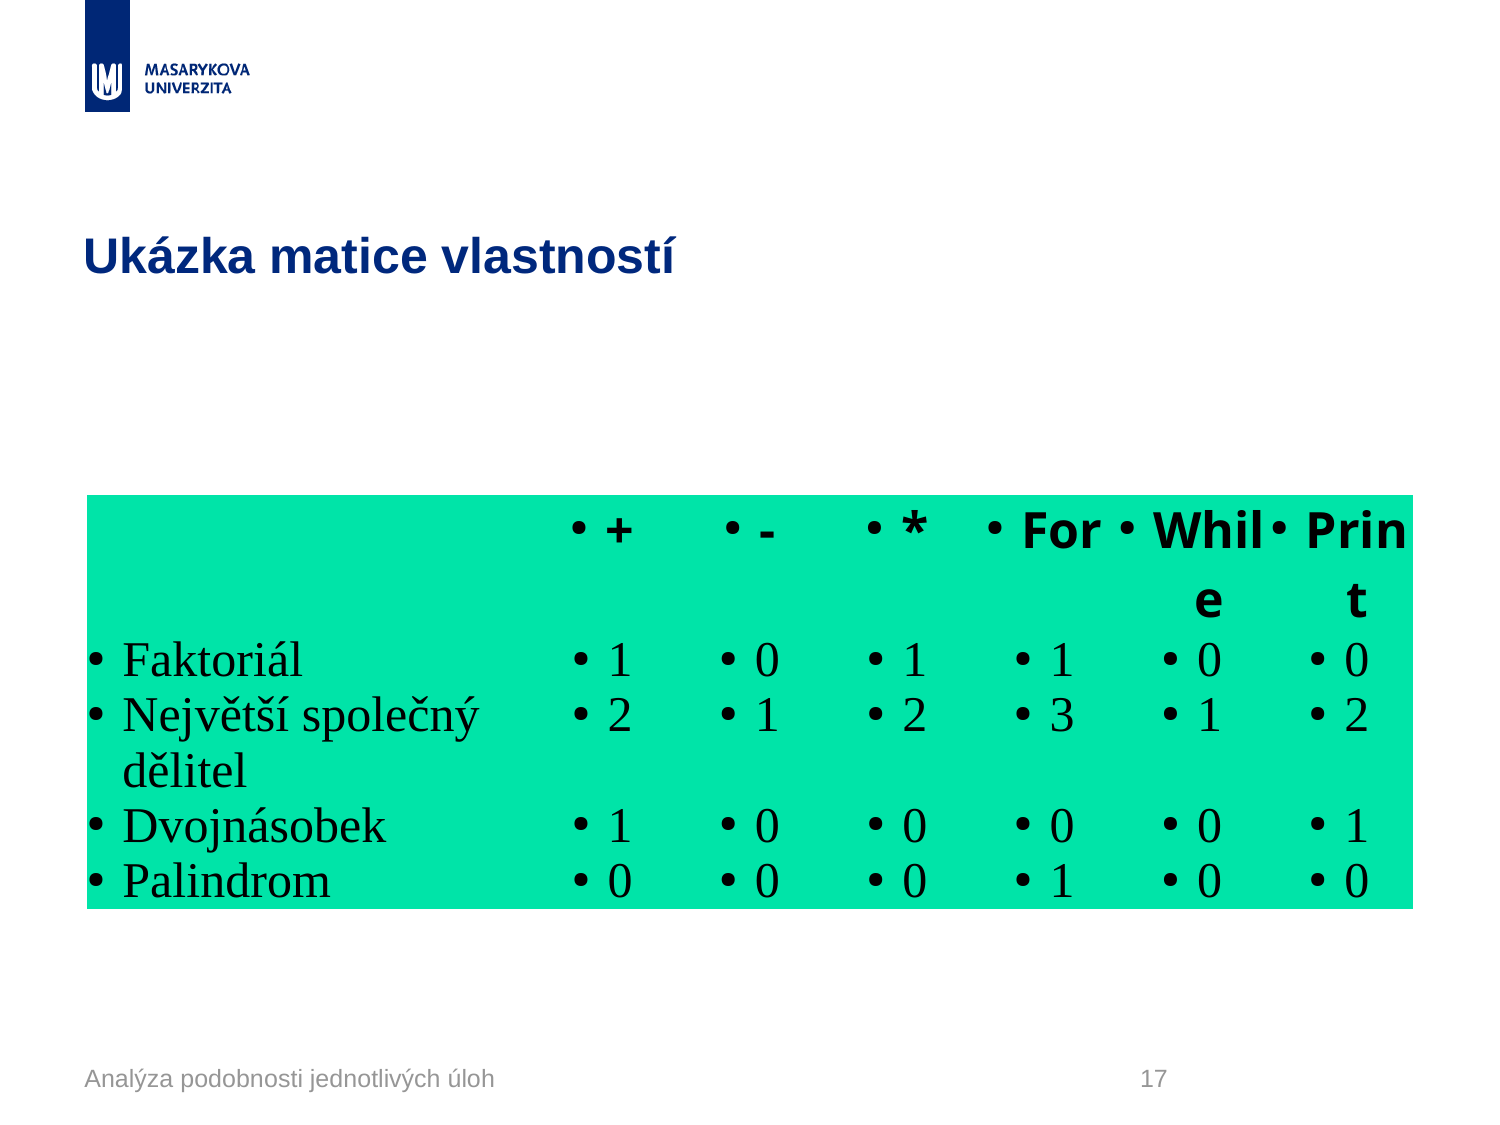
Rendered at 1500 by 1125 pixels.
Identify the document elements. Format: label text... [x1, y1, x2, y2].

table_cell 1 [1265, 798, 1413, 853]
table_cell Největší společný dělitel [87, 687, 528, 798]
table_cell 0 [528, 853, 676, 909]
table_header [87, 495, 528, 632]
table_cell 0 [823, 853, 971, 909]
table_cell 1 [676, 687, 823, 798]
table_cell 1 [823, 632, 971, 687]
table_cell 0 [823, 798, 971, 853]
table_cell 0 [676, 632, 823, 687]
table_cell 0 [1265, 853, 1413, 909]
table_cell 0 [1118, 632, 1265, 687]
text_box Analýza podobnosti jednotlivých úloh [69, 1025, 1104, 1101]
title Ukázka matice vlastností [83, 184, 1411, 291]
table_header + [528, 495, 676, 632]
table_header - [676, 495, 823, 632]
table_cell 2 [823, 687, 971, 798]
table_cell 1 [971, 632, 1118, 687]
table_cell 1 [1118, 687, 1265, 798]
table_cell 0 [1265, 632, 1413, 687]
table_cell 3 [971, 687, 1118, 798]
table_cell 0 [1118, 853, 1265, 909]
table_cell 0 [1118, 798, 1265, 853]
table_cell 0 [676, 853, 823, 909]
table_cell 2 [1265, 687, 1413, 798]
table_cell 1 [971, 853, 1118, 909]
table_header For [971, 495, 1118, 632]
table_cell Faktoriál [87, 632, 528, 687]
text_box 17 [1125, 1025, 1428, 1101]
table_cell 1 [528, 632, 676, 687]
table_cell 0 [971, 798, 1118, 853]
table_cell Palindrom [87, 853, 528, 909]
table_header While [1118, 495, 1265, 632]
table_cell 2 [528, 687, 676, 798]
table_header * [823, 495, 971, 632]
table_cell Dvojnásobek [87, 798, 528, 853]
table_cell 0 [676, 798, 823, 853]
table_cell 1 [528, 798, 676, 853]
table_header Print [1265, 495, 1413, 632]
